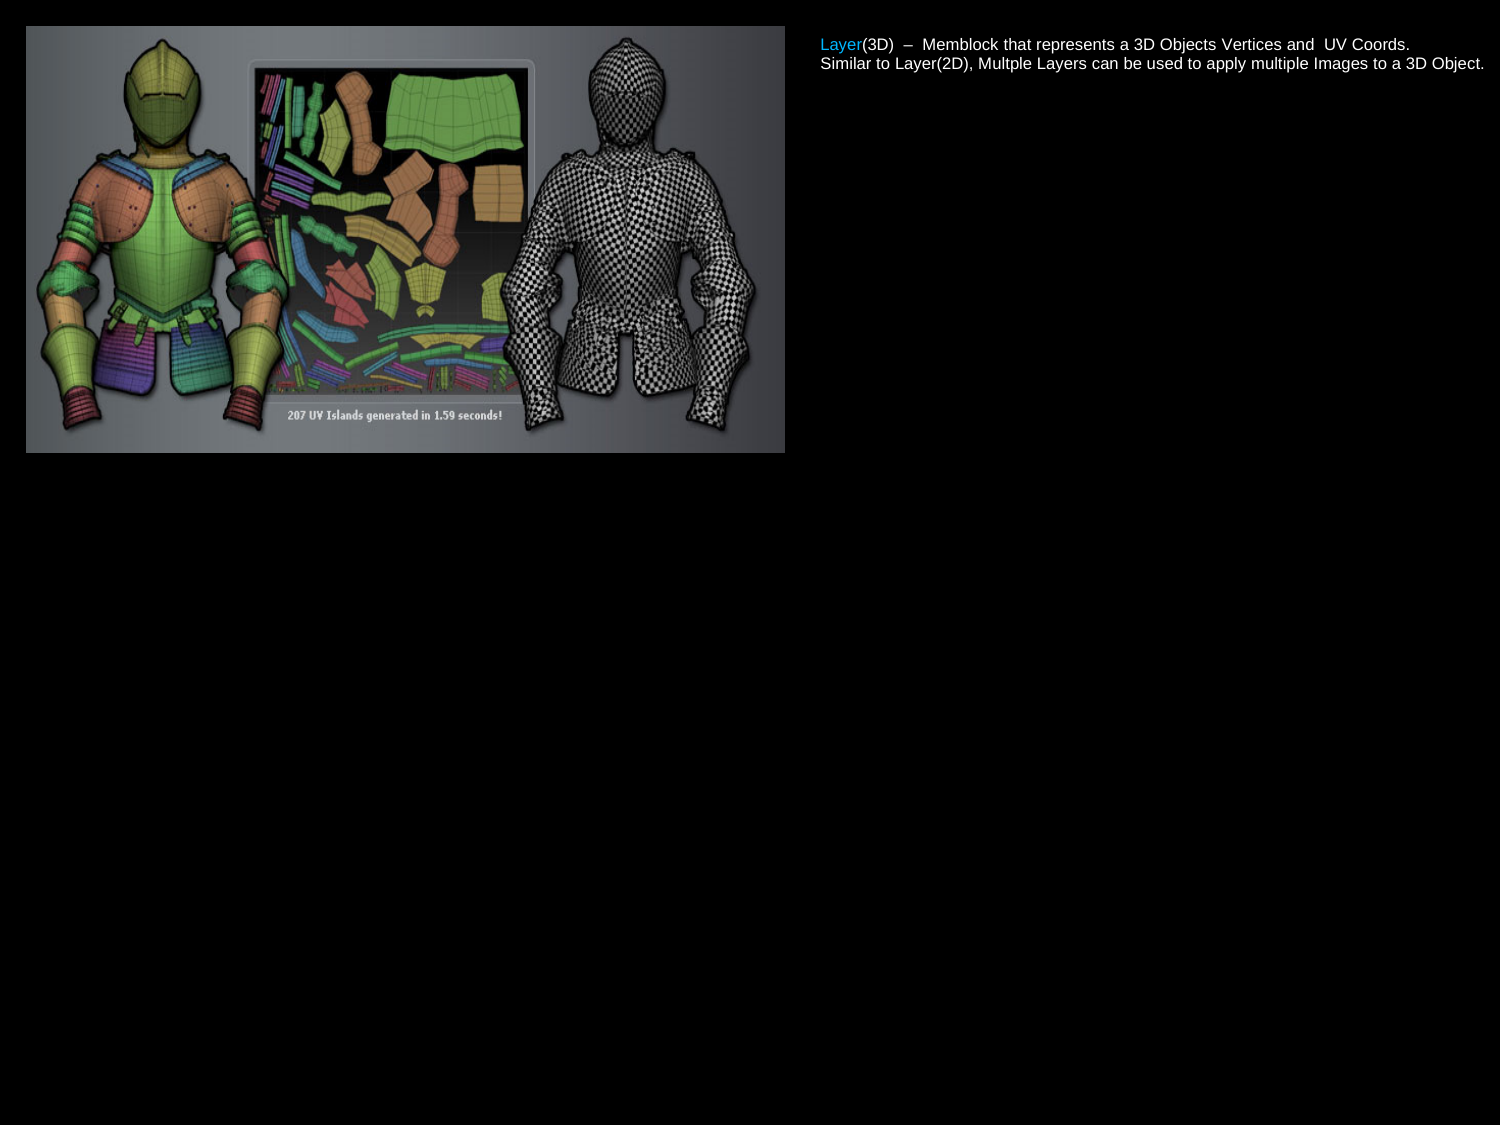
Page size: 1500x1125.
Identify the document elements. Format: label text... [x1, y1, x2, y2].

picture [26, 26, 785, 453]
text_box Layer(3D) – Memblock that represents a 3D Objects Vertices and UV Coords. Similar to Layer(2D), Multple Layers can be used to apply multiple Images to a 3D Object. [805, 25, 1500, 82]
